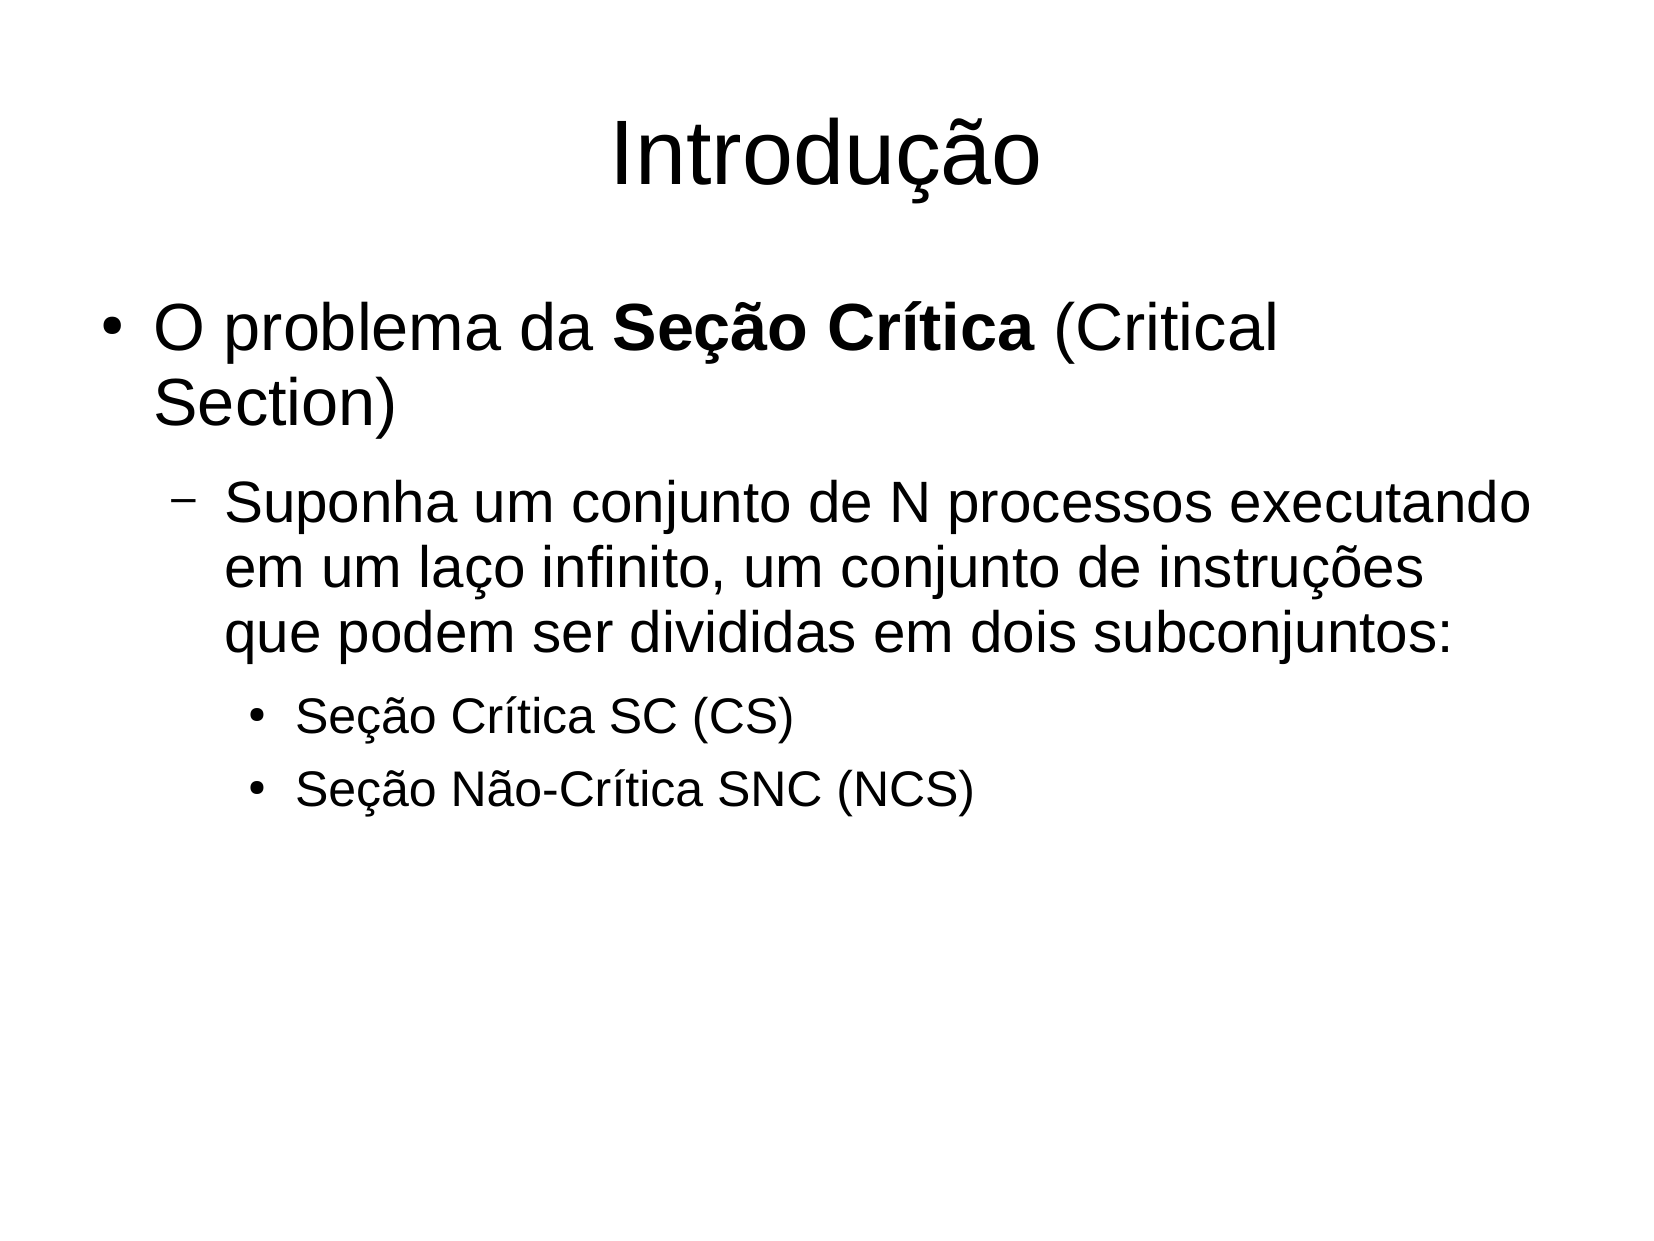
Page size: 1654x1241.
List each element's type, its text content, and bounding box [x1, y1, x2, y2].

title Introdução [82, 49, 1571, 257]
list O problema da Seção Crítica (Critical Section) Suponha um conjunto de N processos executando em um laço infinito, um conjunto de instruções que podem ser divididas em dois subconjuntos: Seção Crítica SC (CS) Seção Não-Crítica SNC (NCS) [82, 290, 1538, 1010]
